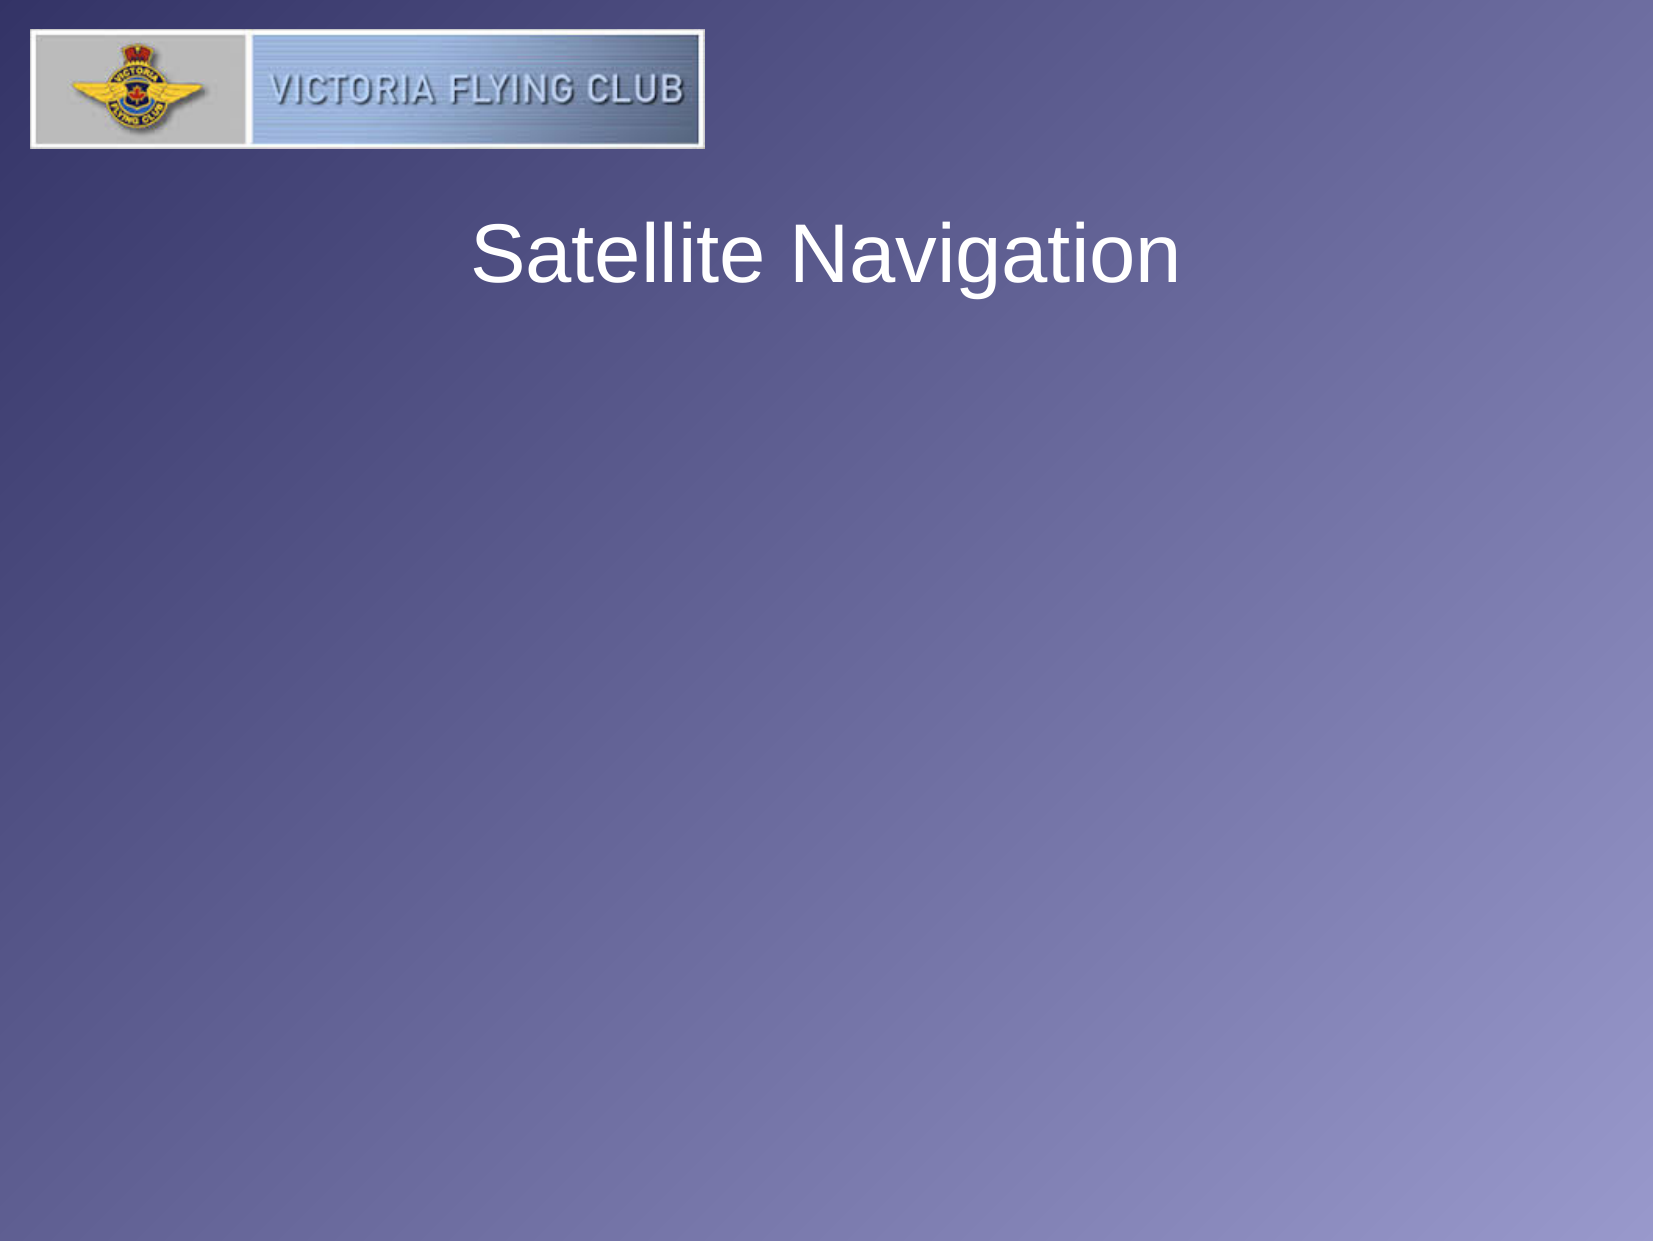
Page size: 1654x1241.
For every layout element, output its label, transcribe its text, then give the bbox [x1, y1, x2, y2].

picture [30, 29, 705, 149]
title Satellite Navigation [82, 150, 1571, 358]
